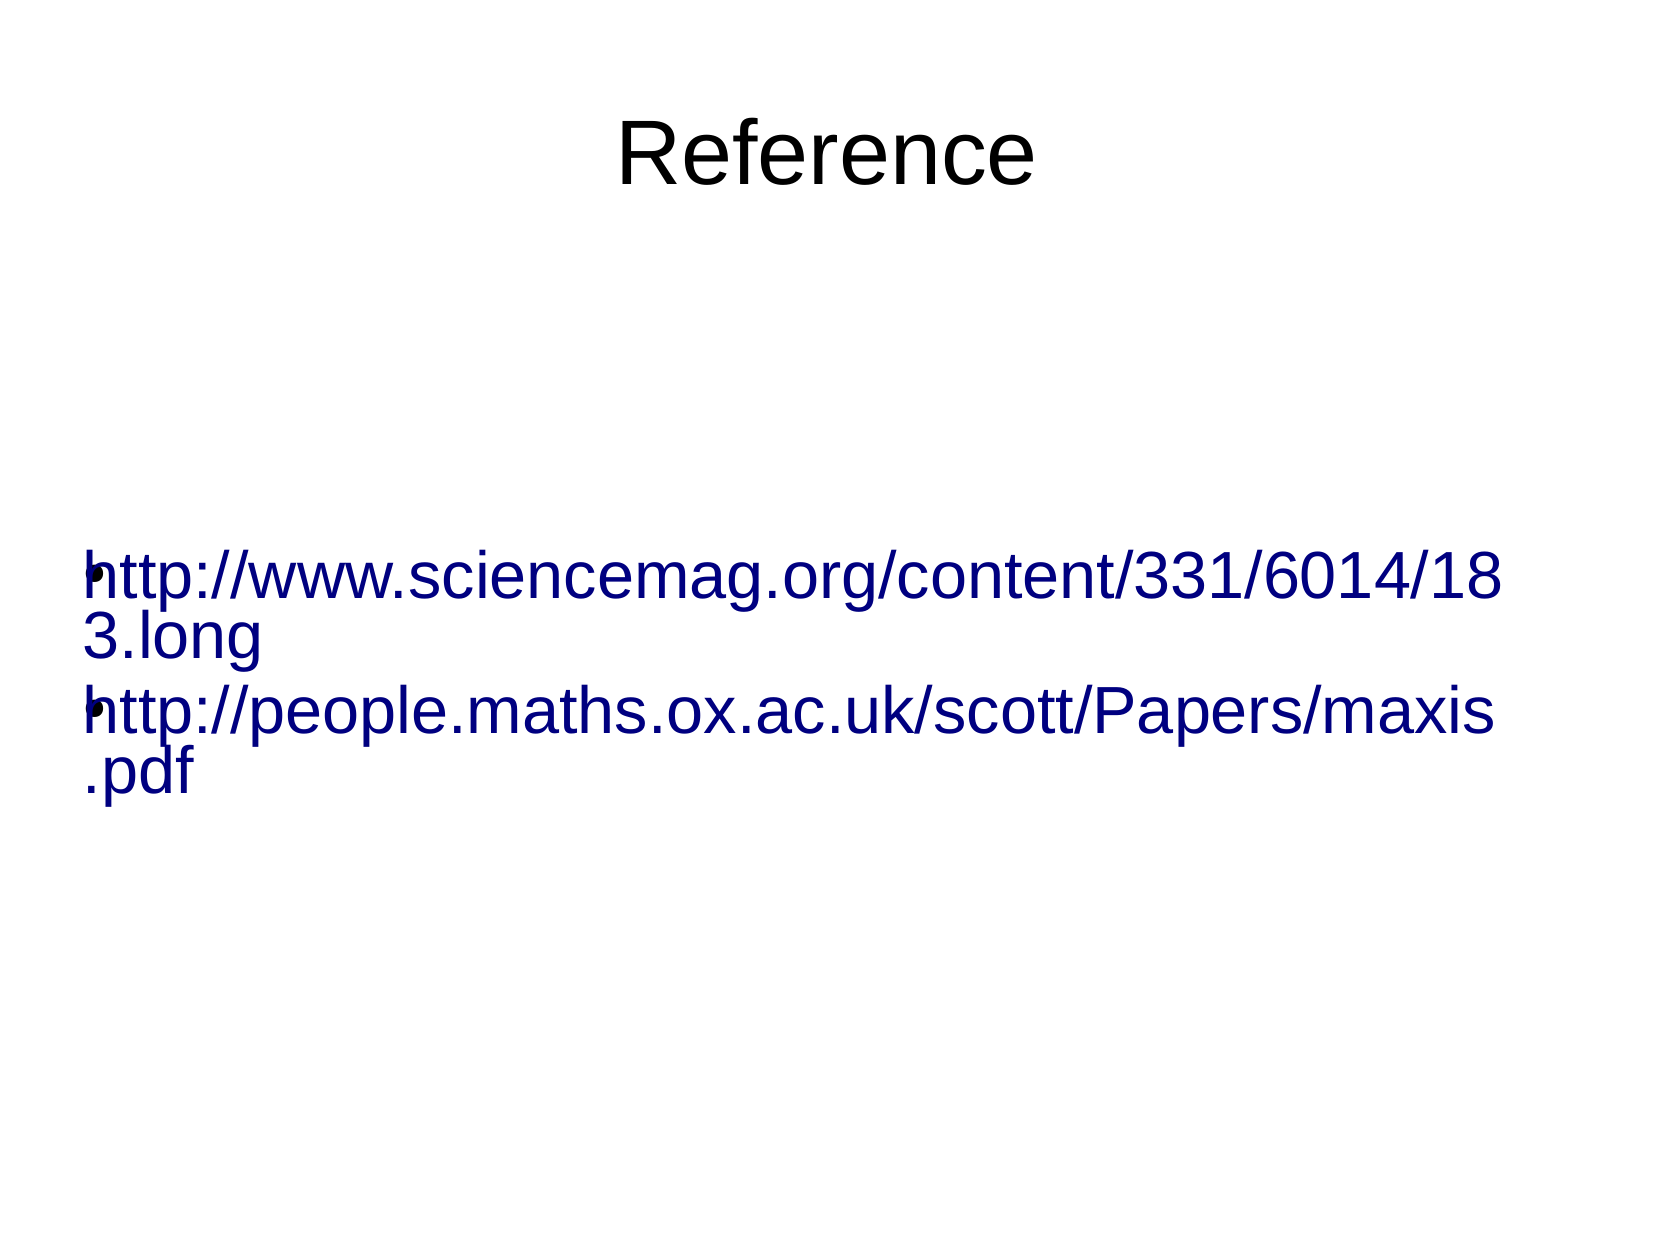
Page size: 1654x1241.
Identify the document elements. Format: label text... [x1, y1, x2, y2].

title Reference [82, 49, 1571, 257]
subtitle http://www.sciencemag.org/content/331/6014/183.long http://people.maths.ox.ac.uk/scott/Papers/maxis.pdf [82, 290, 1538, 1010]
